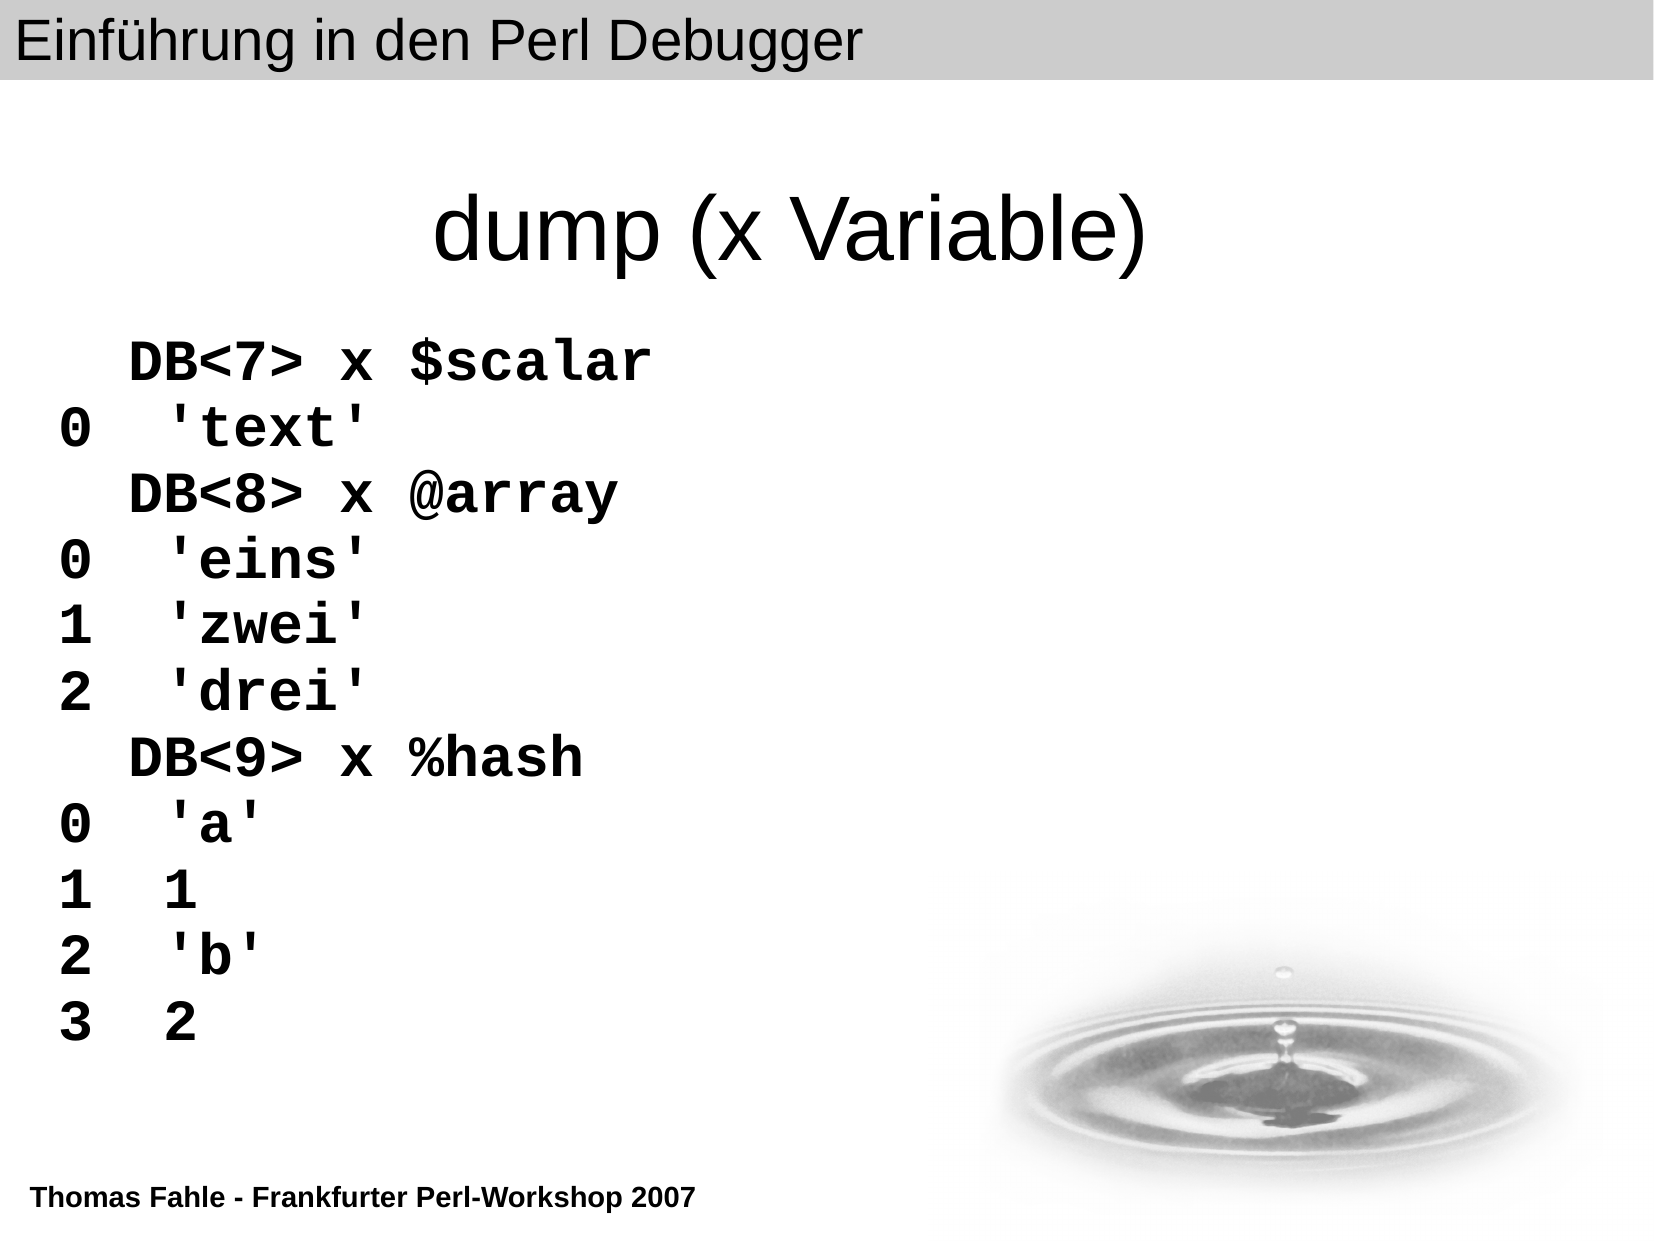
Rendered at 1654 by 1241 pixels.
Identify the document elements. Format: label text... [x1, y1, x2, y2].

title dump (x Variable) [47, 132, 1536, 325]
picture [0, 80, 1654, 1241]
subtitle DB<7> x $scalar 0 'text' DB<8> x @array 0 'eins' 1 'zwei' 2 'drei' DB<9> x %hash 0 'a' 1 1 2 'b' 3 2 [59, 331, 1548, 1063]
